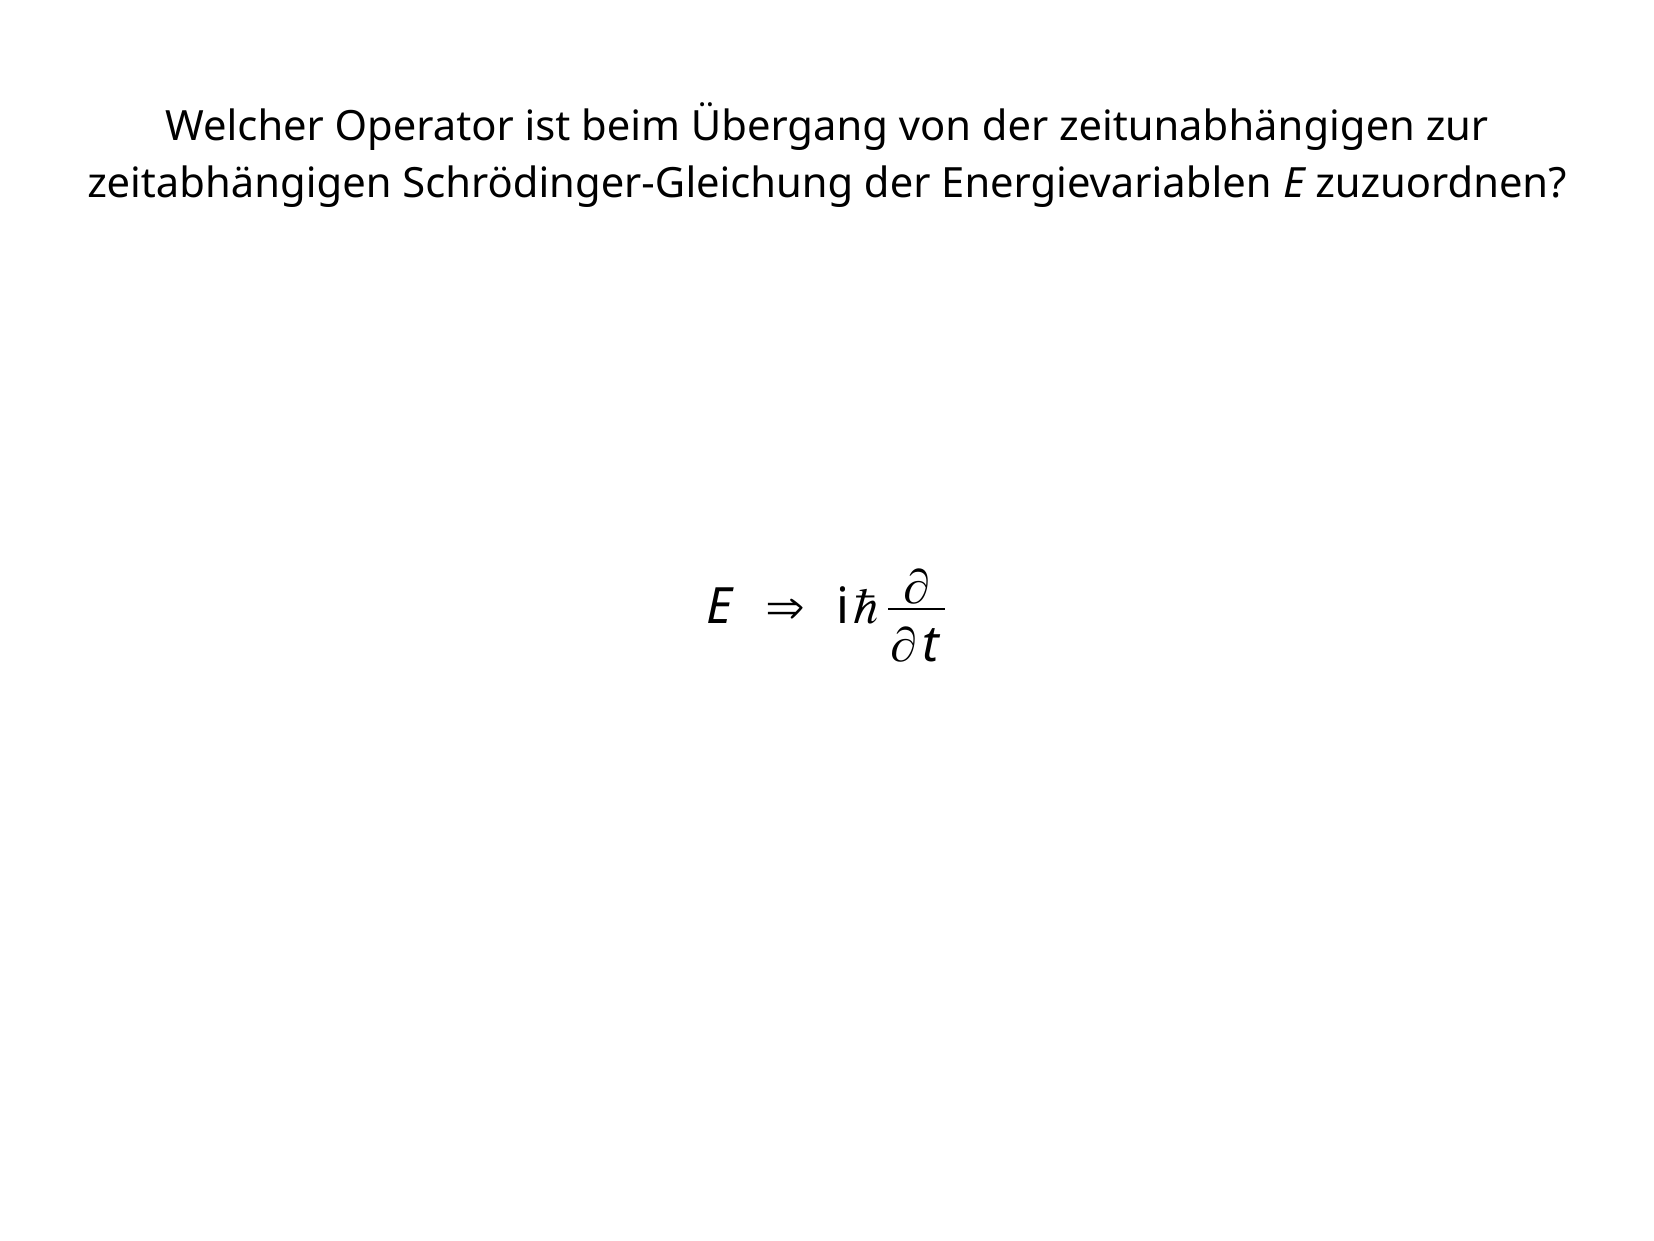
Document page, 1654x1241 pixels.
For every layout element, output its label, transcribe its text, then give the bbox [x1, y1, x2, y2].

title Welcher Operator ist beim Übergang von der zeitunabhängigen zur zeitabhängigen Schrödinger-Gleichung der Energievariablen E zuzuordnen? [82, 49, 1571, 257]
chart [700, 565, 954, 675]
